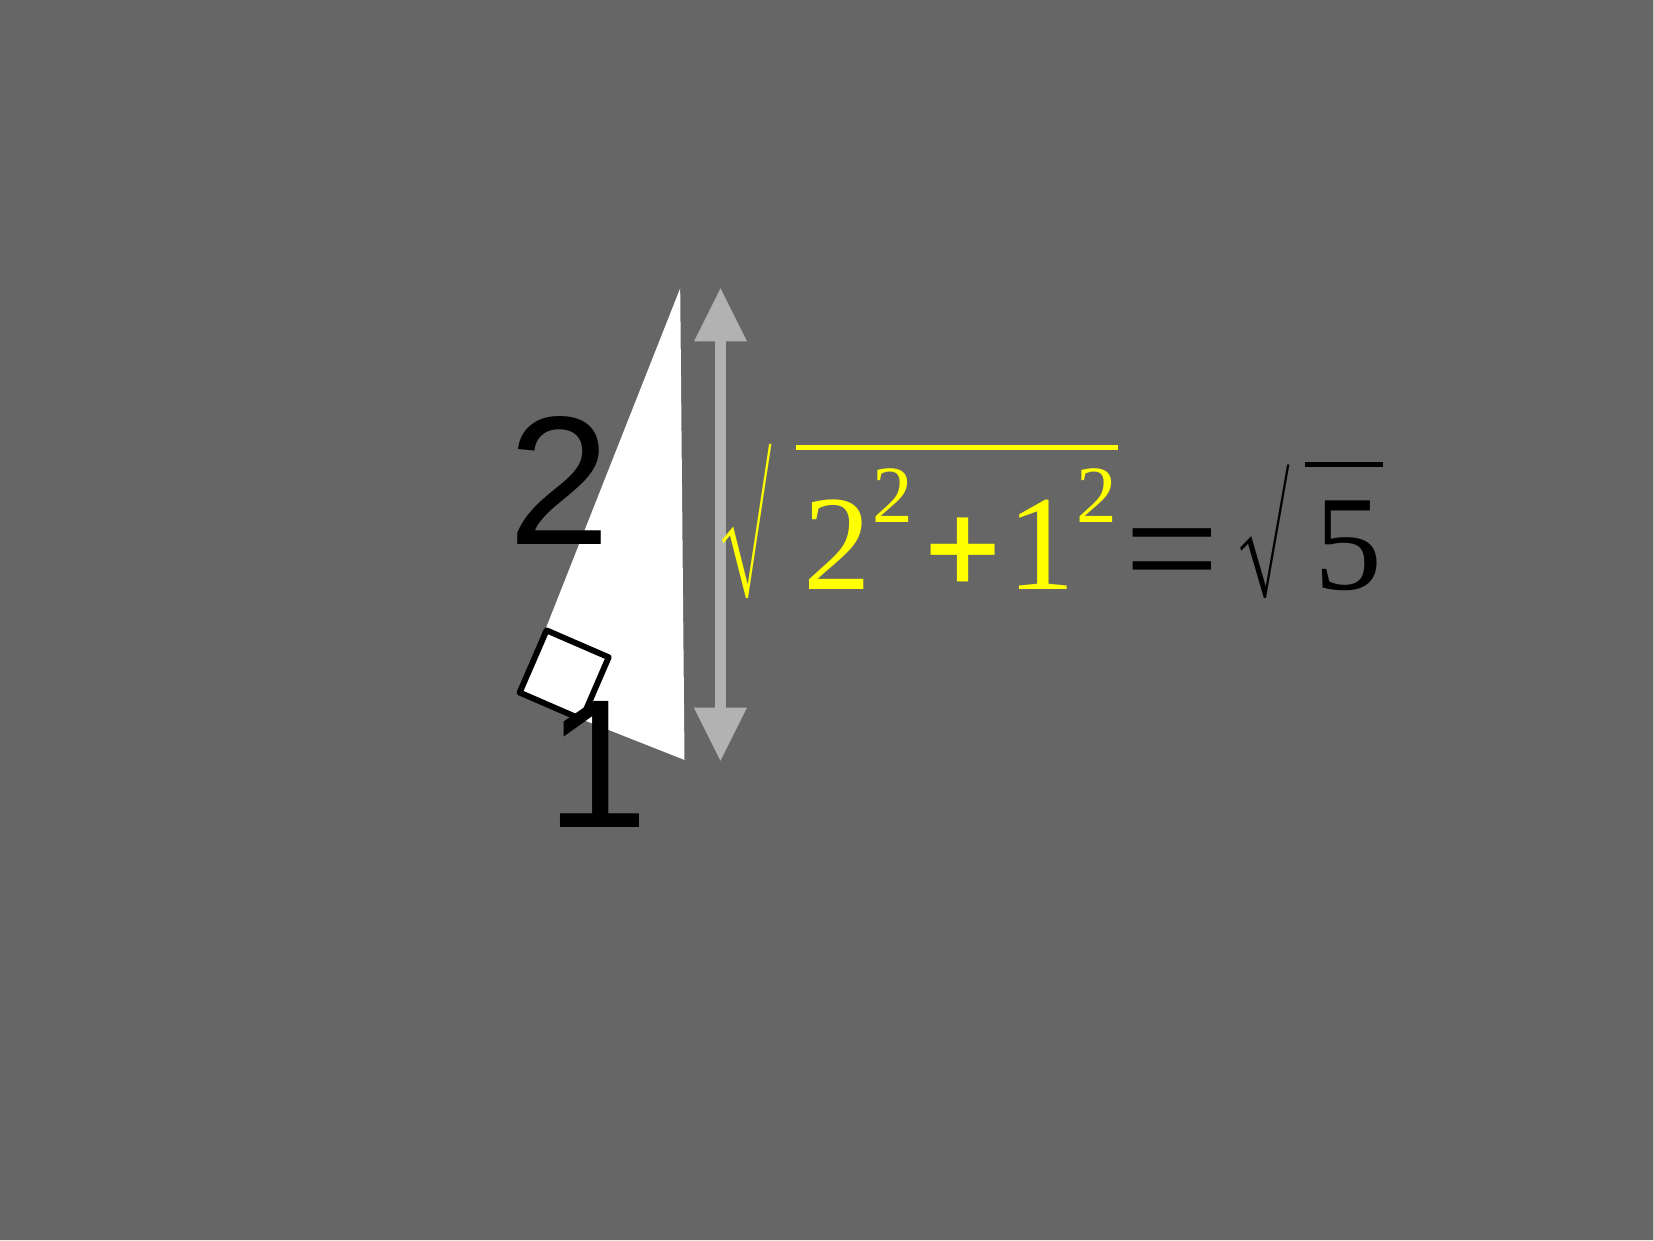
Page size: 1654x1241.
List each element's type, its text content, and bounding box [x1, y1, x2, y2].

text_box [0, 0, 1654, 1241]
chart [685, 437, 1419, 621]
text_box 1 [531, 654, 676, 875]
text_box 2 [493, 370, 638, 591]
